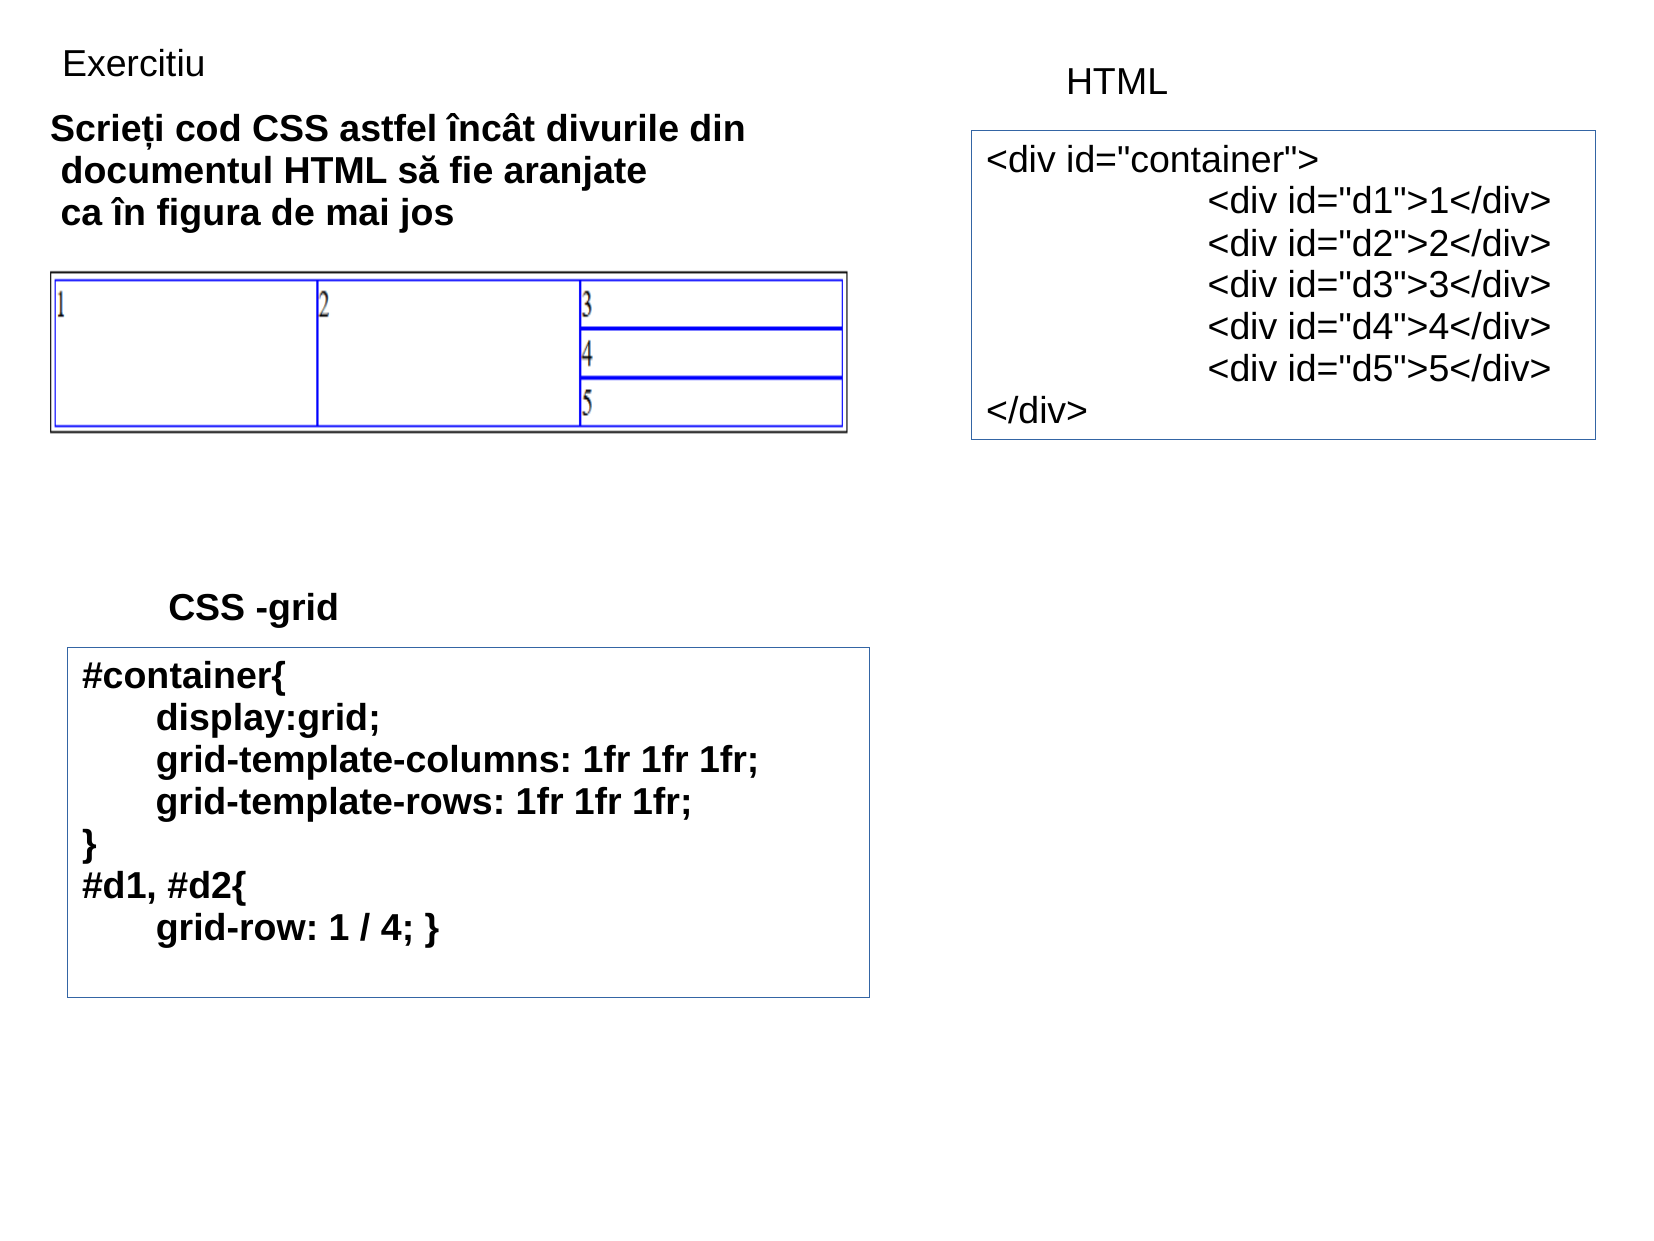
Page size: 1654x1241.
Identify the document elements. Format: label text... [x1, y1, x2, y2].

text_box Scrieți cod CSS astfel încât divurile din documentul HTML să fie aranjate ca în figura de mai jos [35, 100, 762, 242]
text_box Exercitiu [47, 35, 221, 93]
text_box #container{ display:grid; grid-template-columns: 1fr 1fr 1fr; grid-template-rows: 1fr 1fr 1fr; } #d1, #d2{ grid-row: 1 / 4; } [67, 647, 870, 998]
text_box HTML [1051, 53, 1183, 110]
text_box CSS -grid [153, 578, 355, 636]
picture [41, 258, 875, 473]
text_box <div id="container"> <div id="d1">1</div> <div id="d2">2</div> <div id="d3">3</div> <div id="d4">4</div> <div id="d5">5</div> </div> [971, 130, 1596, 440]
